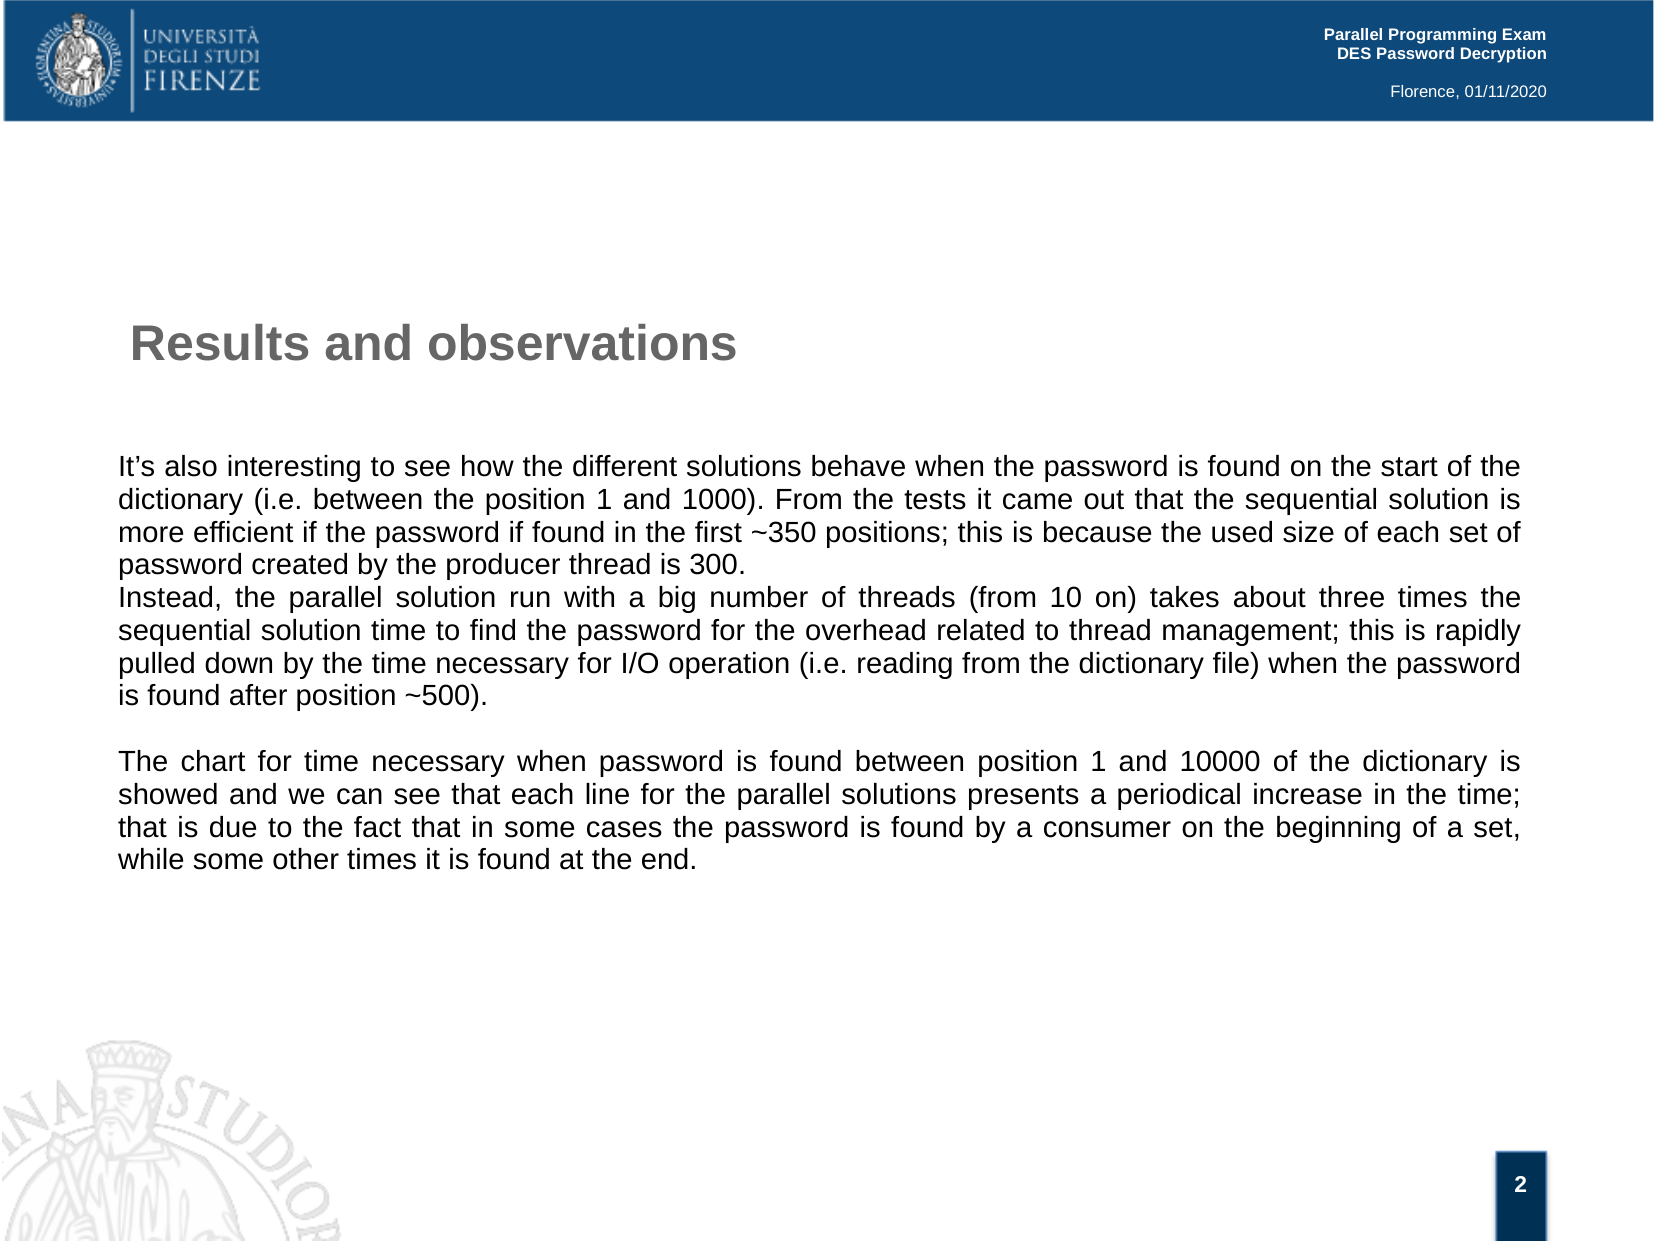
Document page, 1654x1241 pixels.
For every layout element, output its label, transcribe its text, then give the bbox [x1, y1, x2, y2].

text_box It’s also interesting to see how the different solutions behave when the password is found on the start of the dictionary (i.e. between the position 1 and 1000). From the tests it came out that the sequential solution is more efficient if the password if found in the first ~350 positions; this is because the used size of each set of password created by the producer thread is 300. Instead, the parallel solution run with a big number of threads (from 10 on) takes about three times the sequential solution time to find the password for the overhead related to thread management; this is rapidly pulled down by the time necessary for I/O operation (i.e. reading from the dictionary file) when the password is found after position ~500). The chart for time necessary when password is found between position 1 and 10000 of the dictionary is showed and we can see that each line for the parallel solutions presents a periodical increase in the time; that is due to the fact that in some cases the password is found by a consumer on the beginning of a set, while some other times it is found at the end. [118, 449, 1524, 877]
picture [2, 0, 1654, 1241]
text_box Results and observations [129, 268, 993, 389]
text_box Parallel Programming Exam DES Password Decryption Florence, 01/11/2020 [685, 24, 1548, 102]
text_box 2 [1505, 1160, 1536, 1208]
